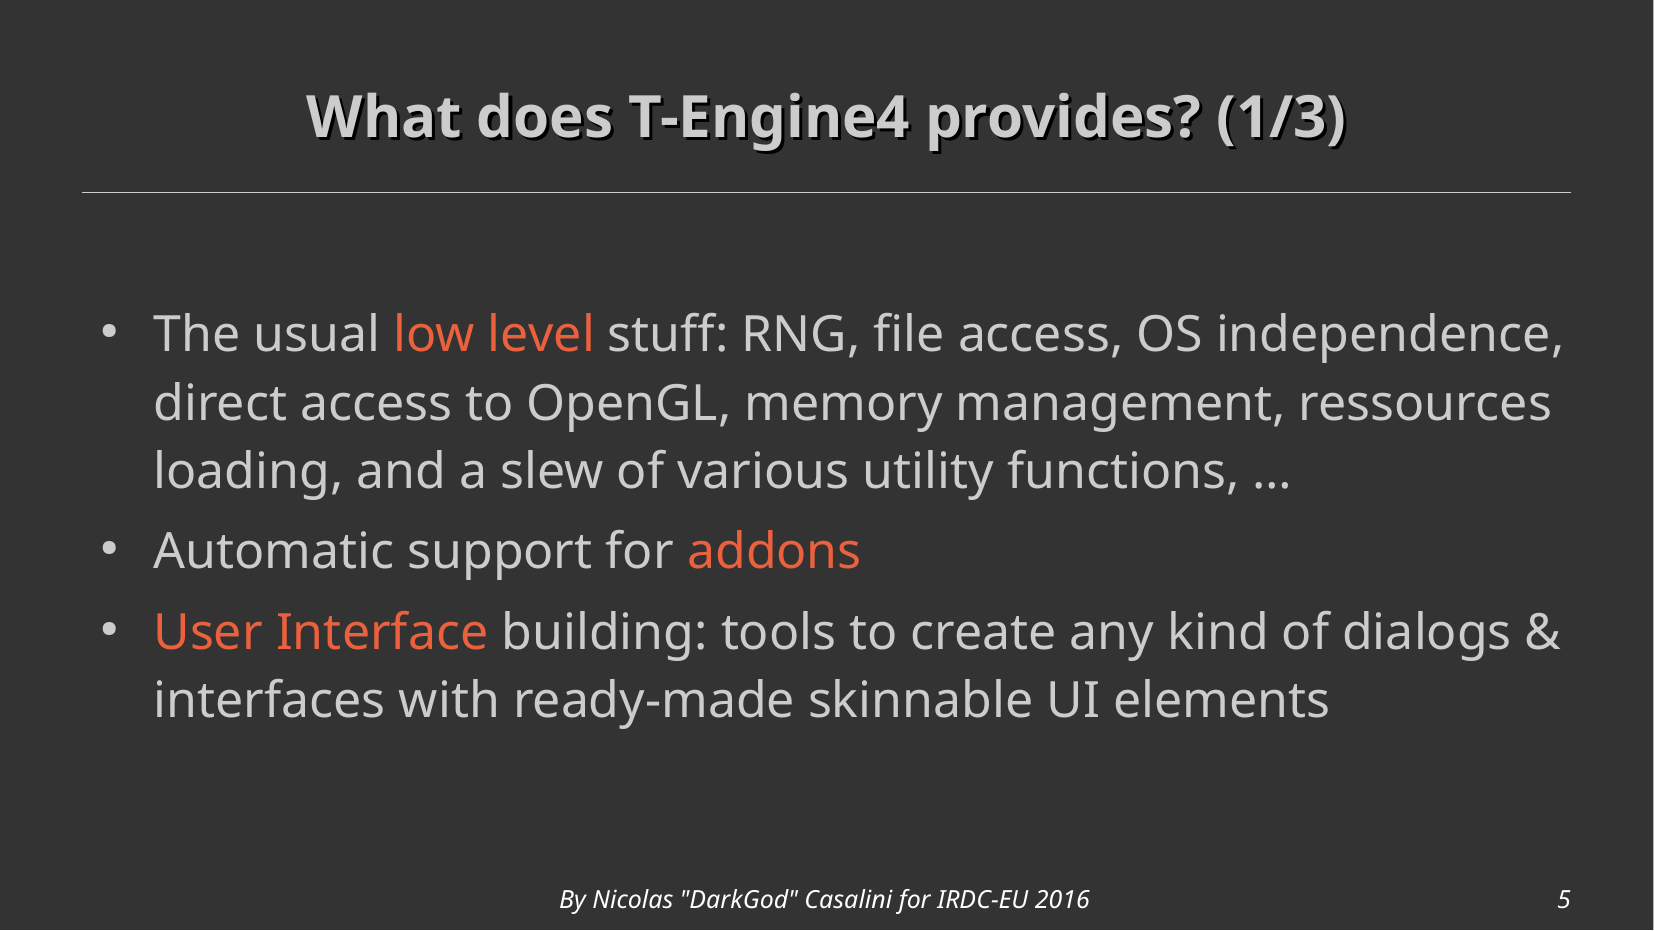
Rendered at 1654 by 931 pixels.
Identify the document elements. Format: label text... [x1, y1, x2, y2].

title What does T-Engine4 provides? (1/3) [82, 37, 1571, 193]
list The usual low level stuff: RNG, file access, OS independence, direct access to OpenGL, memory management, ressources loading, and a slew of various utility functions, … Automatic support for addons User Interface building: tools to create any kind of dialogs & interfaces with ready-made skinnable UI elements [82, 217, 1571, 757]
